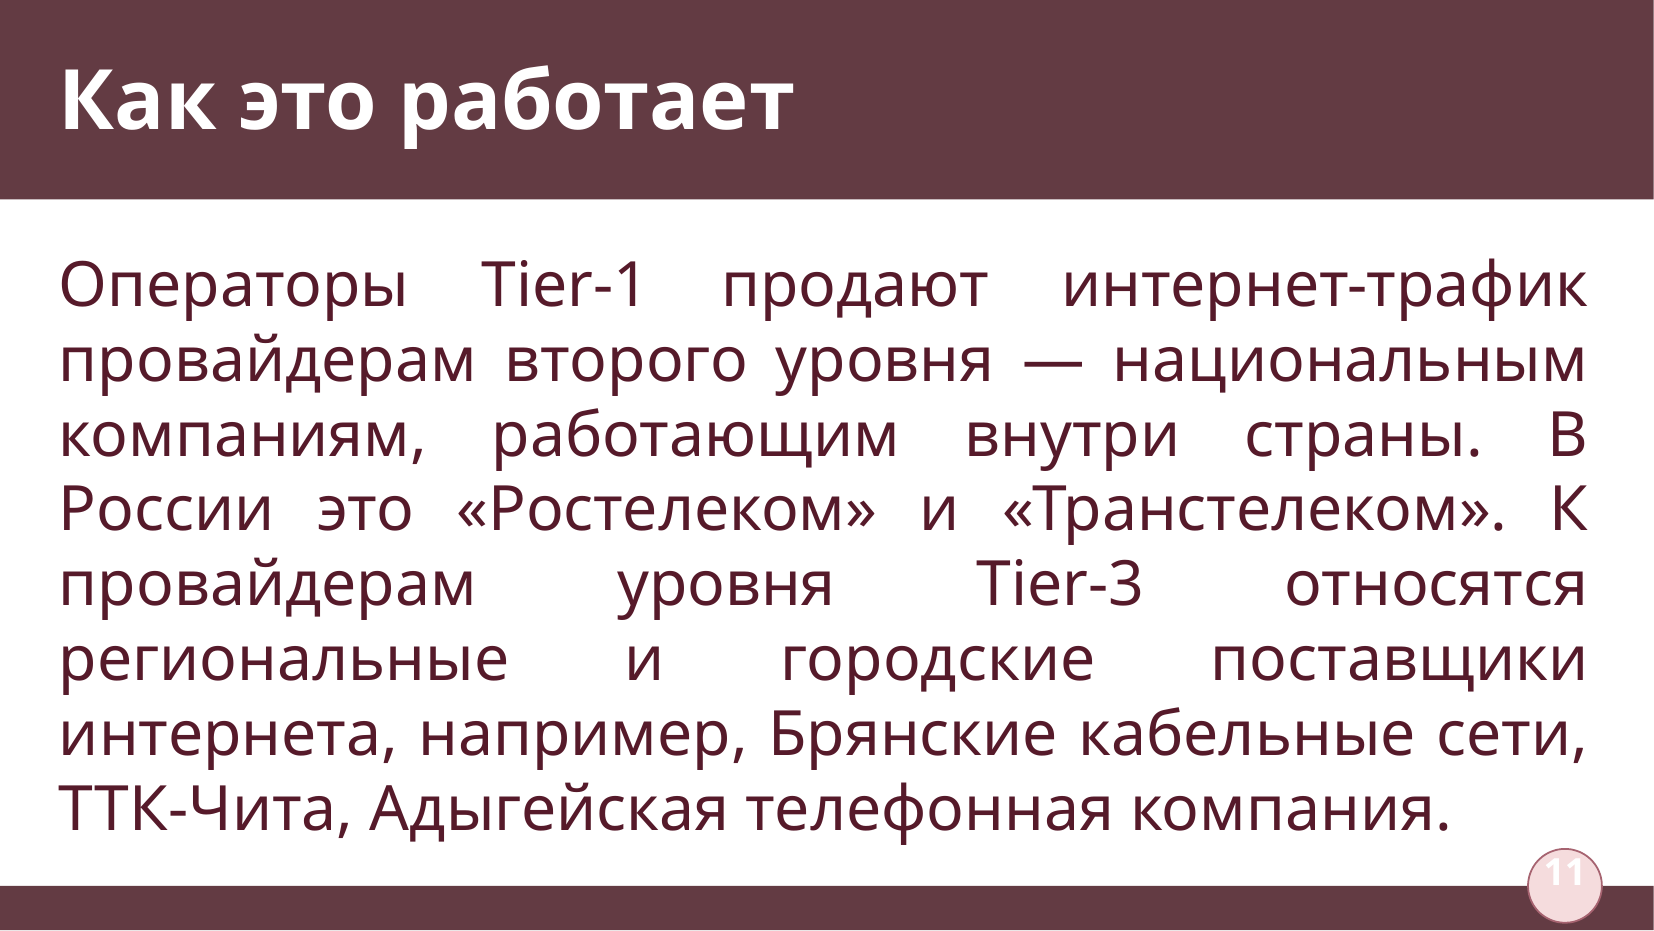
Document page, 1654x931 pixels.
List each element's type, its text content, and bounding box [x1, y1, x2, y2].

list Операторы Tier-1 продают интернет-трафик провайдерам второго уровня ― национальным компаниям, работающим внутри страны. В России это «Ростелеком» и «Транстелеком». К провайдерам уровня Tier-3 относятся региональные и городские поставщики интернета, например, Брянские кабельные сети, ТТК-Чита, Адыгейская телефонная компания. [59, 243, 1595, 864]
title Как это работает [59, 37, 1595, 156]
